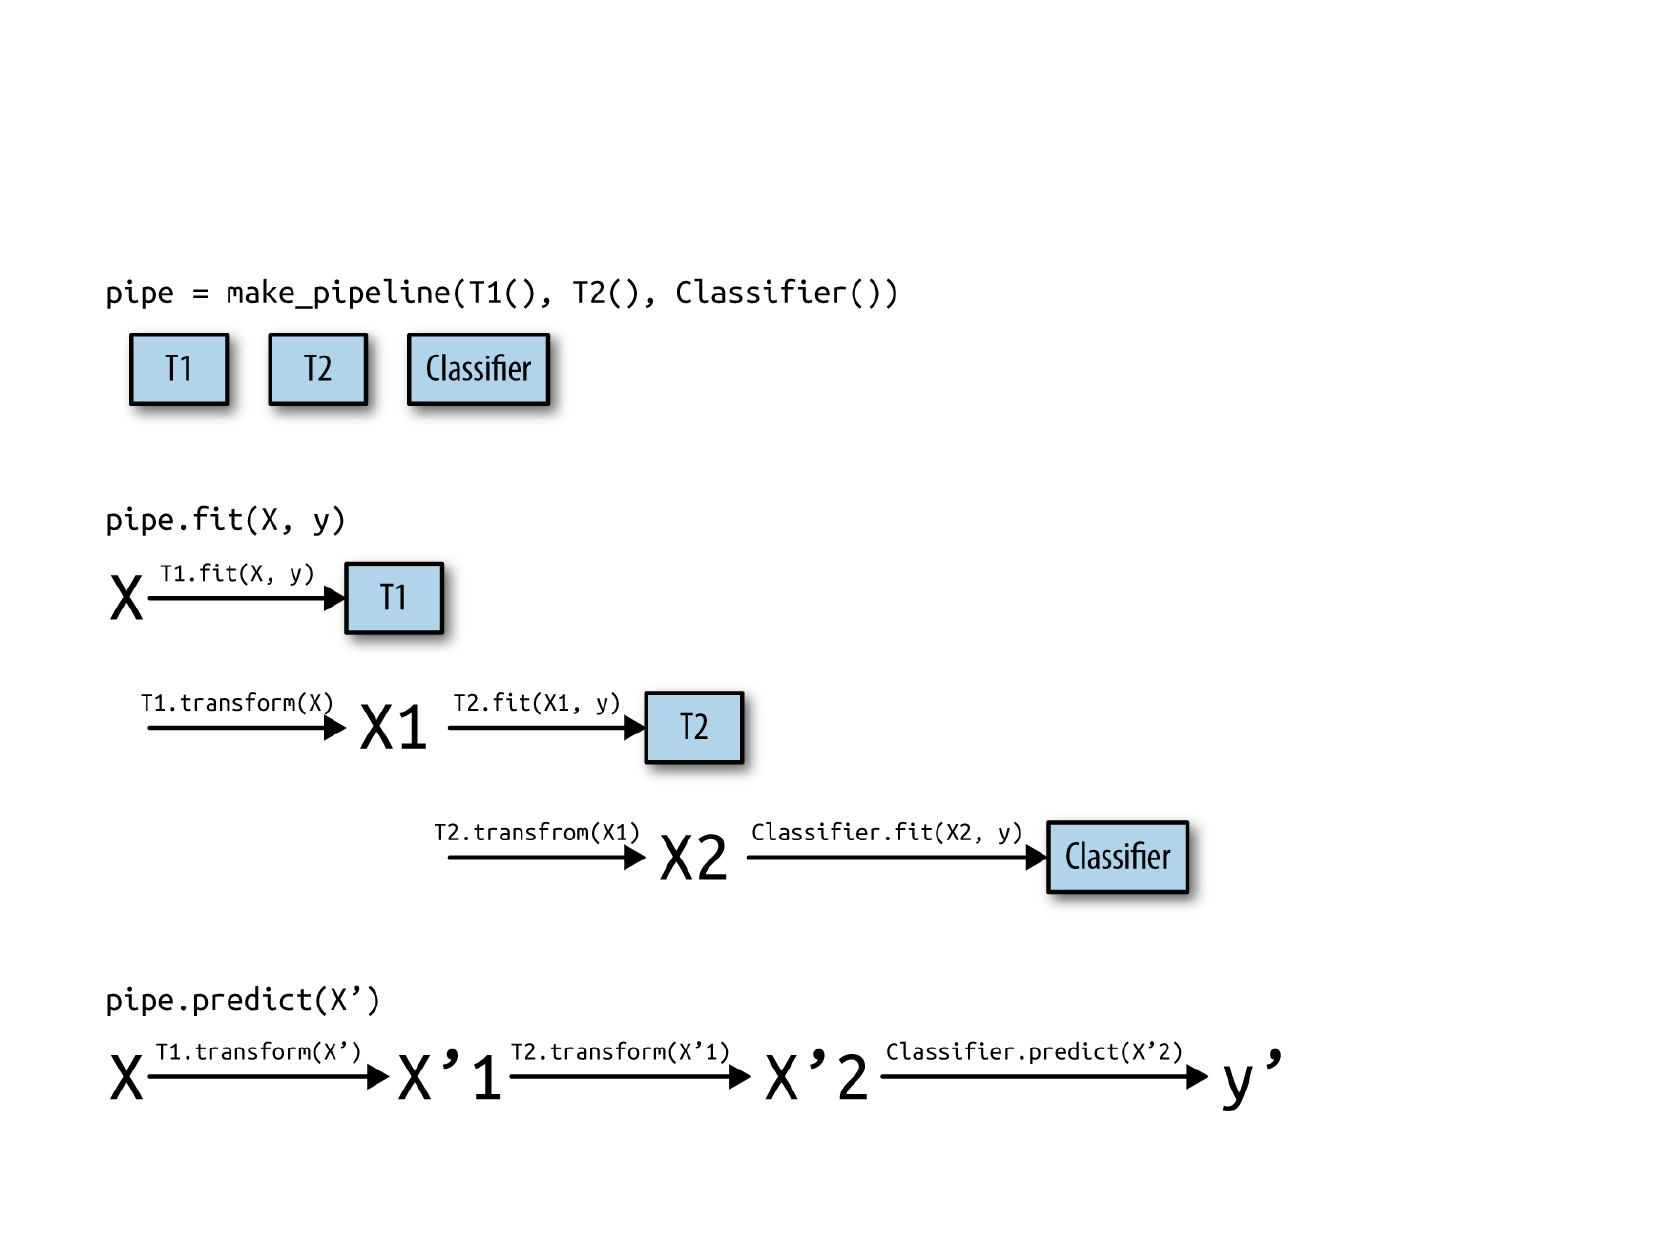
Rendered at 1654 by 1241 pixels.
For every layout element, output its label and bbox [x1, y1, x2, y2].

picture [105, 273, 1291, 1111]
